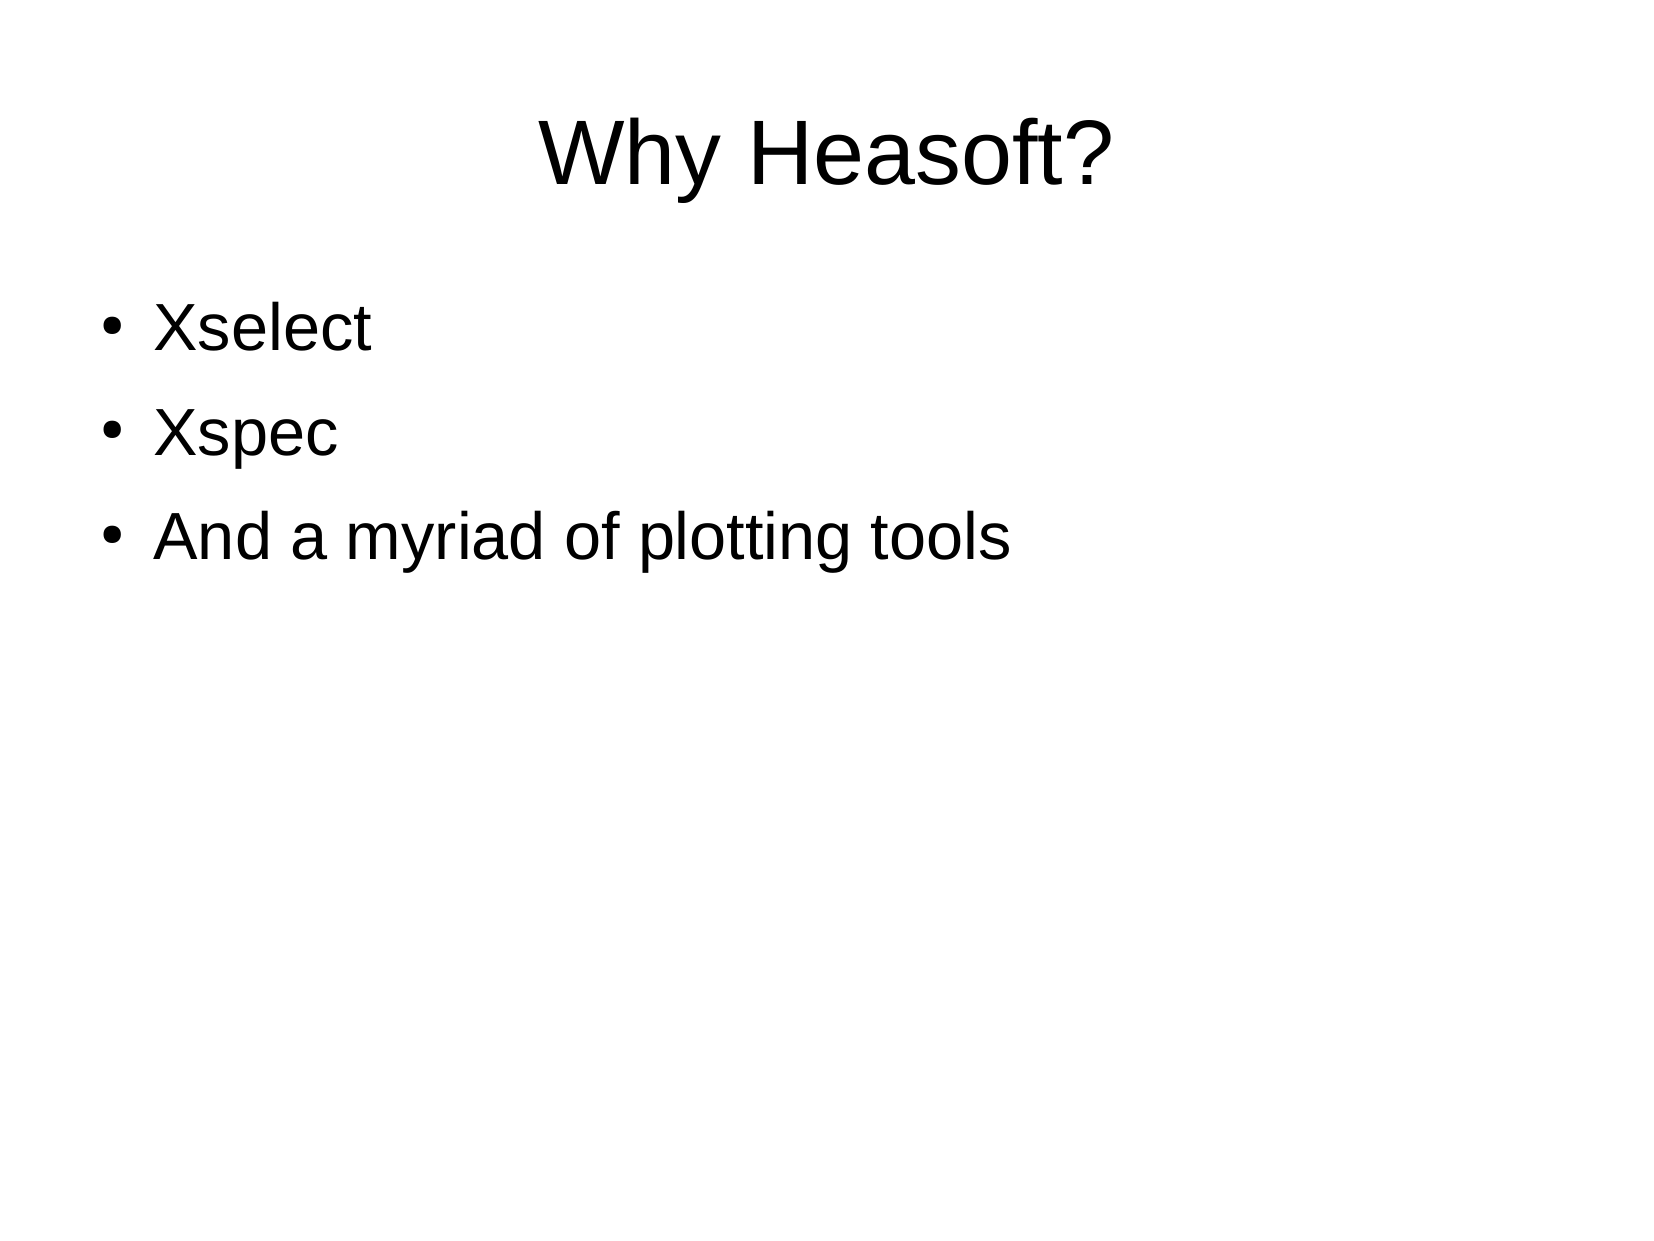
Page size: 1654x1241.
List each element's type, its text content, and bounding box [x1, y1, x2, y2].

list Xselect Xspec And a myriad of plotting tools [82, 290, 1571, 1010]
title Why Heasoft? [82, 49, 1571, 257]
